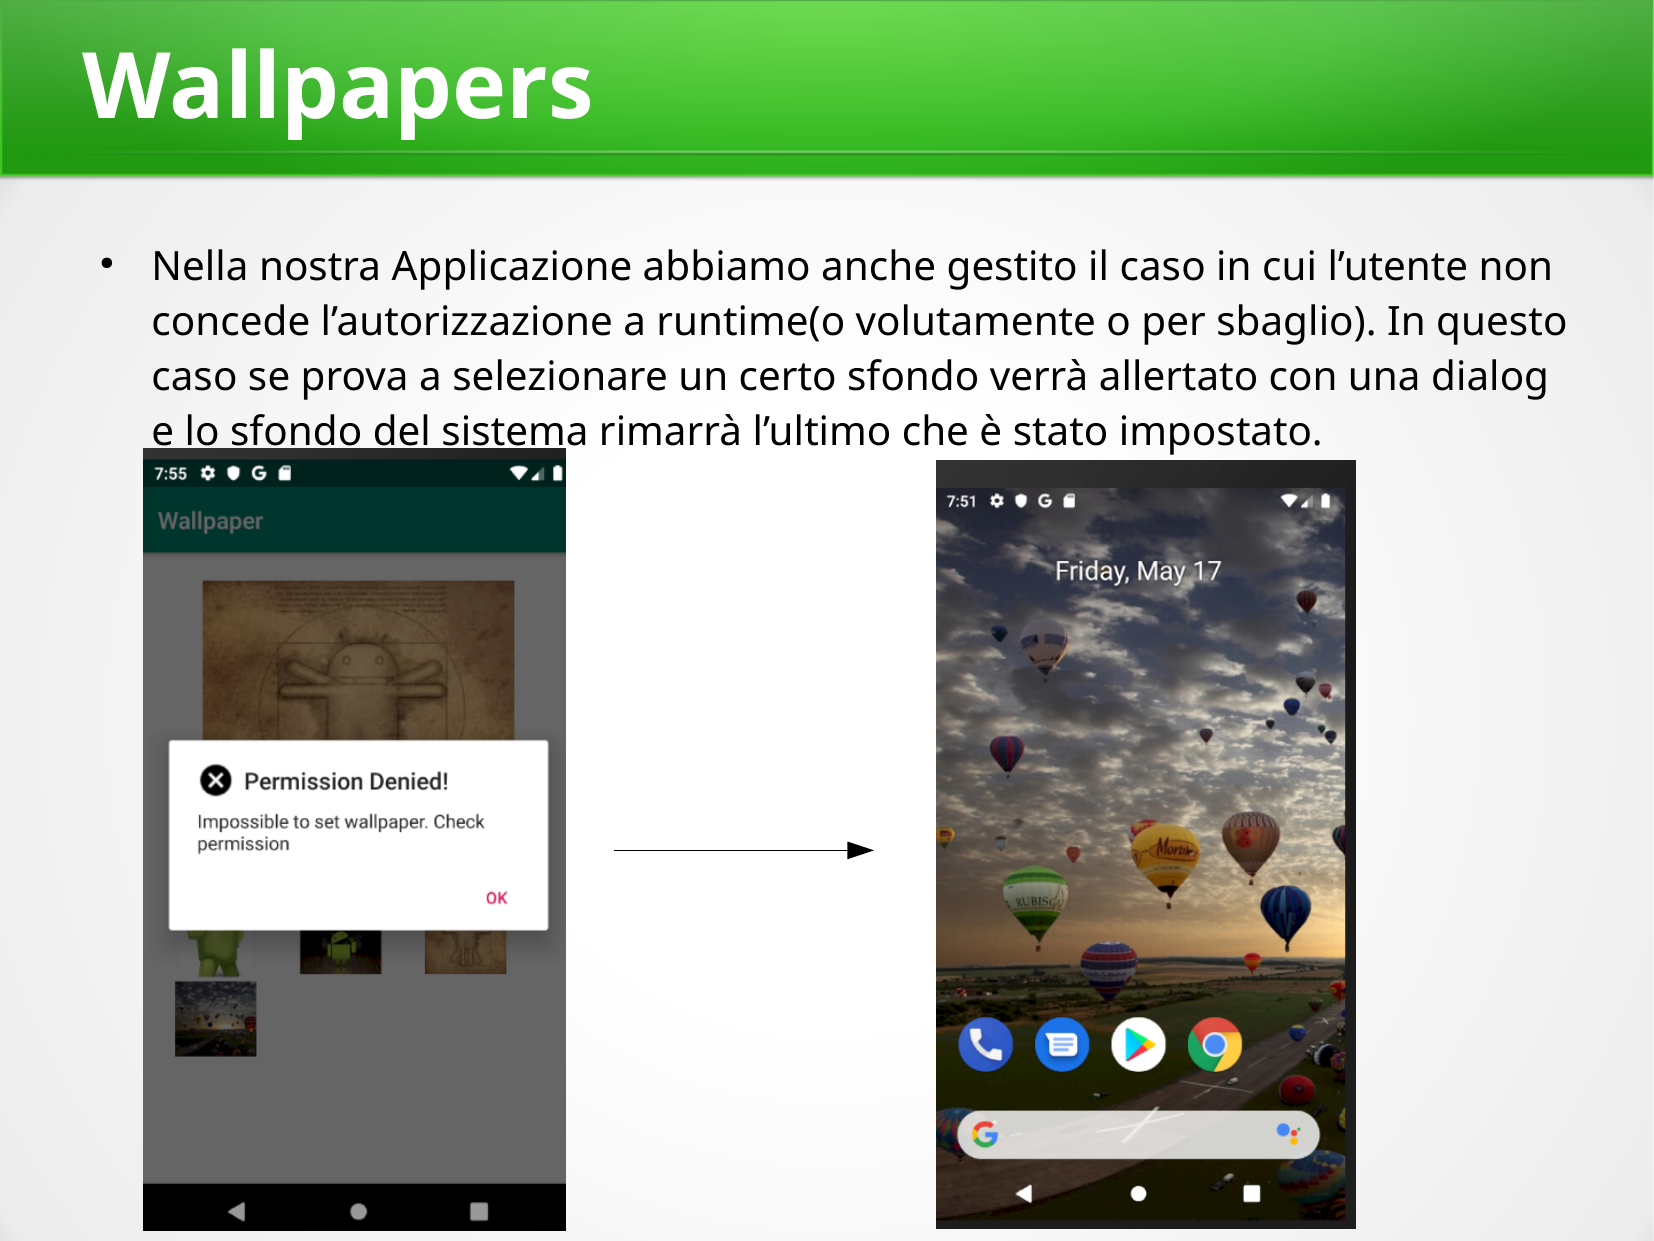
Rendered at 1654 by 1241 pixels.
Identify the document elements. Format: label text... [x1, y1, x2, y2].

title Wallpapers [82, 11, 1571, 153]
list Nella nostra Applicazione abbiamo anche gestito il caso in cui l’utente non concede l’autorizzazione a runtime(o volutamente o per sbaglio). In questo caso se prova a selezionare un certo sfondo verrà allertato con una dialog e lo sfondo del sistema rimarrà l’ultimo che è stato impostato. [82, 153, 1571, 508]
picture [0, 0, 1654, 1241]
